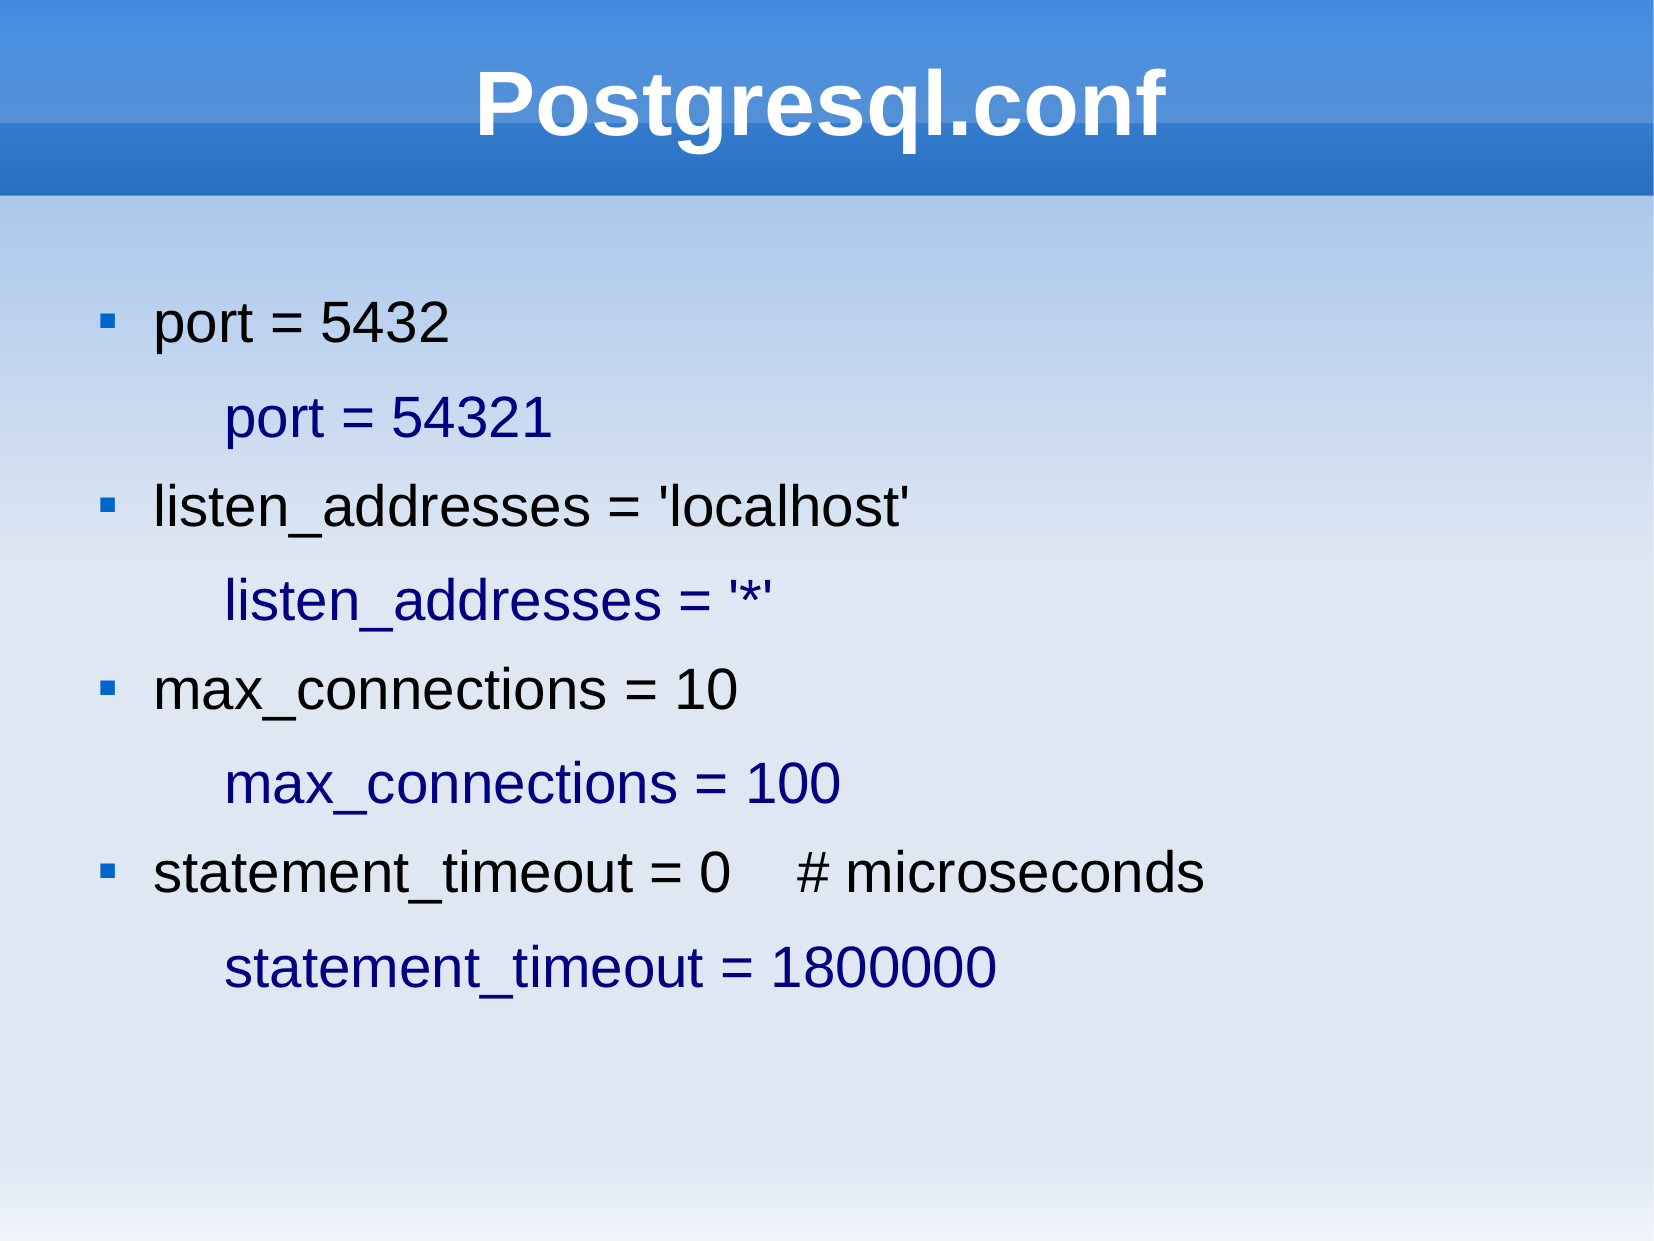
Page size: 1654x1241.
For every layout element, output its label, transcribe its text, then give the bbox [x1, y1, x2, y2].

picture [0, 0, 1654, 1241]
list port = 5432 port = 54321 listen_addresses = 'localhost' listen_addresses = '*' max_connections = 10 max_connections = 100 statement_timeout = 0 # microseconds statement_timeout = 1800000 [82, 290, 1571, 1094]
title Postgresql.conf [76, 0, 1565, 208]
